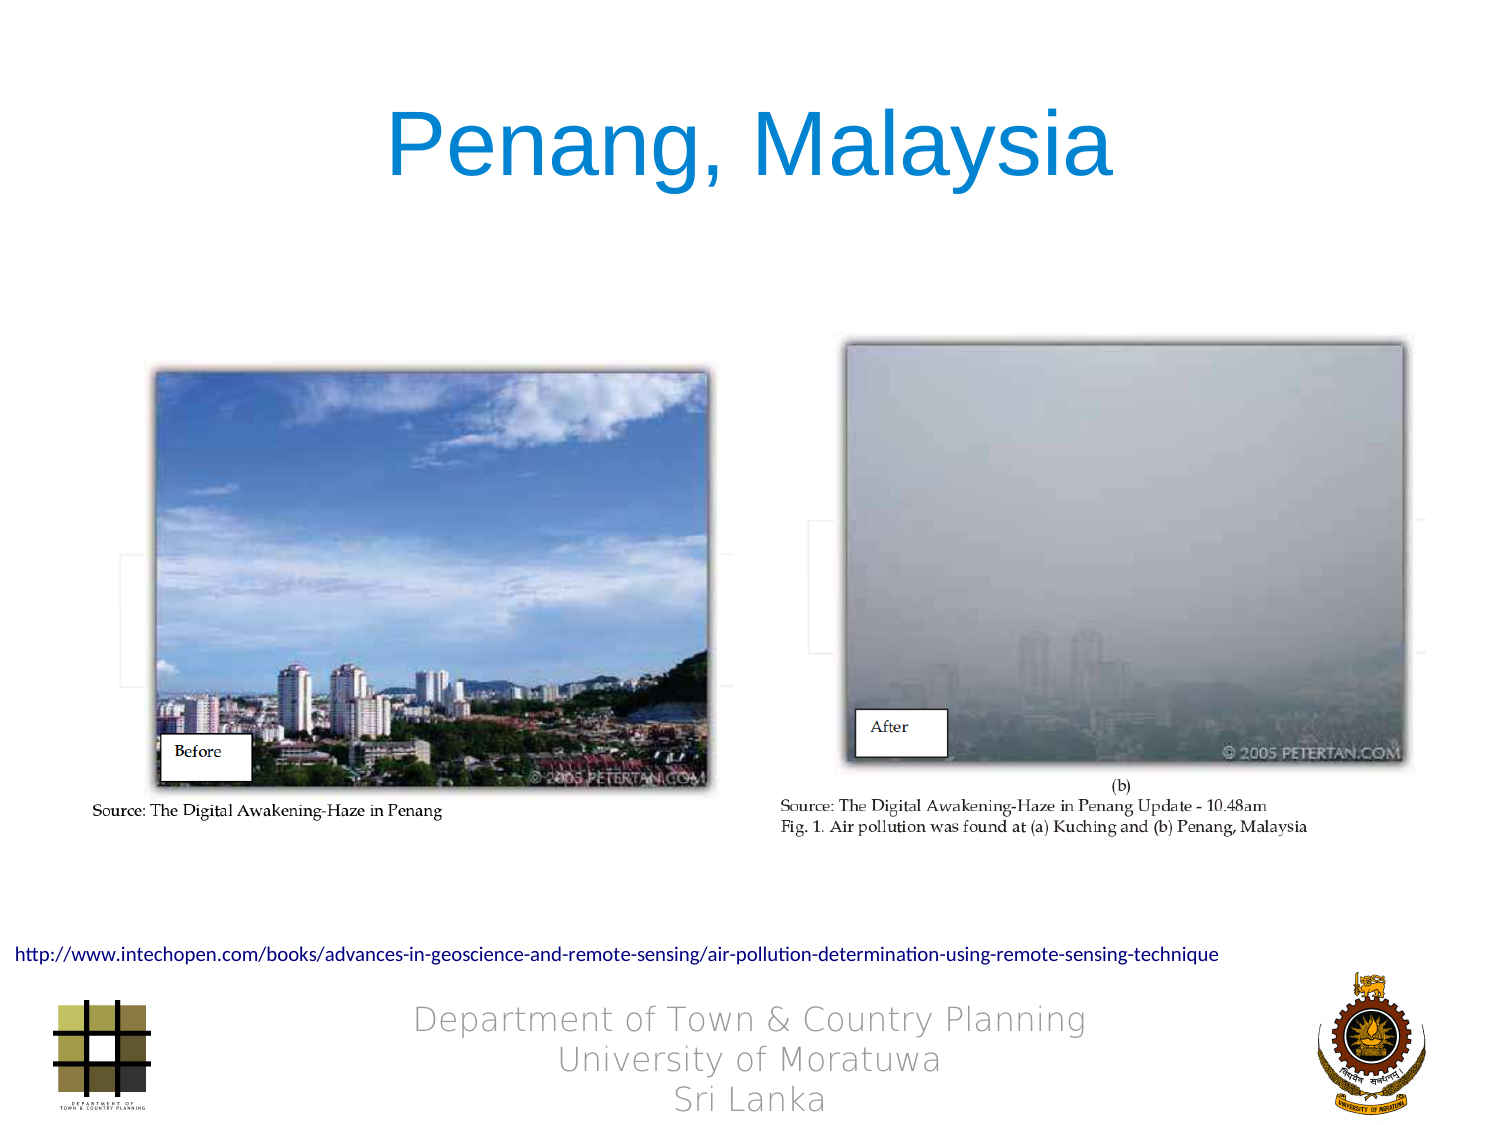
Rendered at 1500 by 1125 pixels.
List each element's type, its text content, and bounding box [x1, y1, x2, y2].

picture [1312, 973, 1435, 1125]
picture [766, 329, 1426, 848]
title Penang, Malaysia [75, 45, 1426, 233]
text_box http://www.intechopen.com/books/advances-in-geoscience-and-remote-sensing/air-pollution-determination-using-remote-sensing-technique [0, 933, 1500, 973]
picture [53, 1000, 151, 1110]
picture [74, 348, 734, 829]
